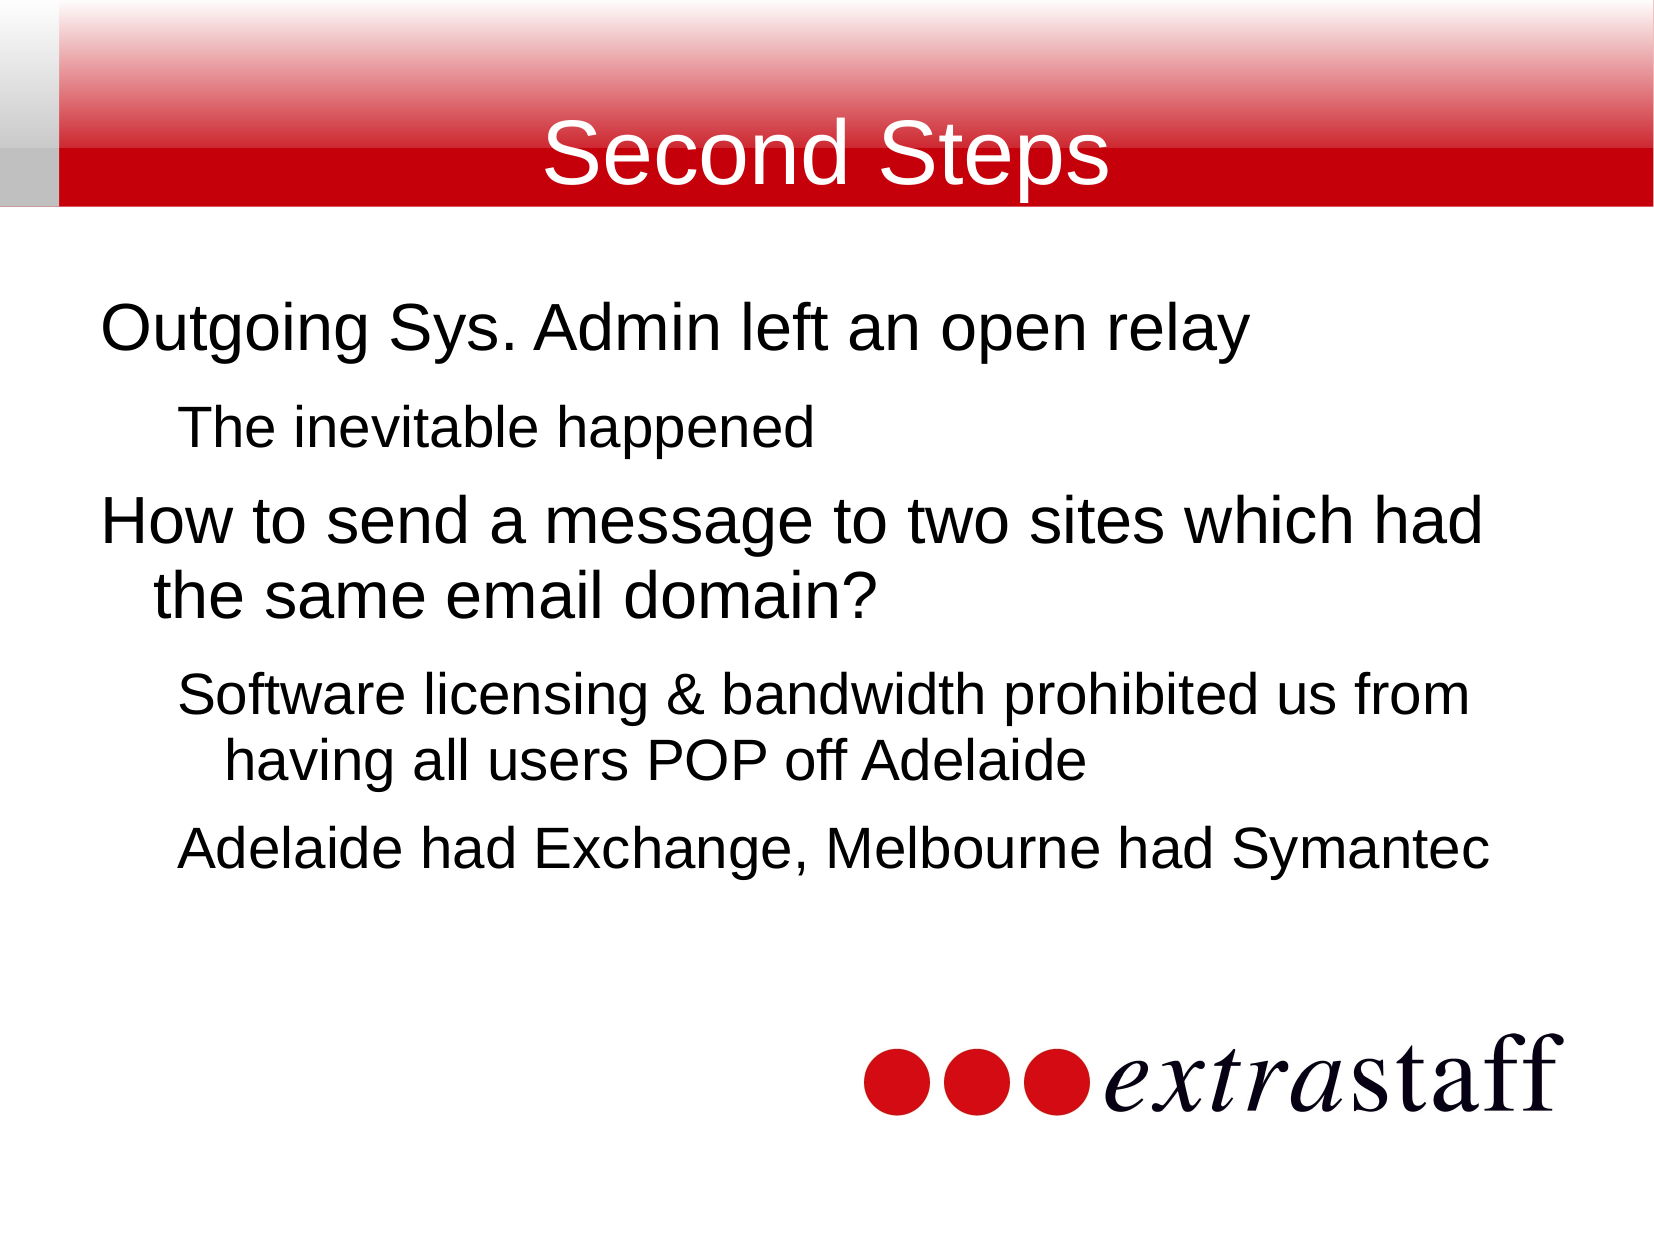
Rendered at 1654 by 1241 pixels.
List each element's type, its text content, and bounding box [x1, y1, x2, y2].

title Second Steps [82, 56, 1571, 250]
picture [863, 1094, 1565, 1116]
list Outgoing Sys. Admin left an open relay The inevitable happened How to send a message to two sites which had the same email domain? Software licensing & bandwidth prohibited us from having all users POP off Adelaide Adelaide had Exchange, Melbourne had Symantec [82, 290, 1571, 1094]
